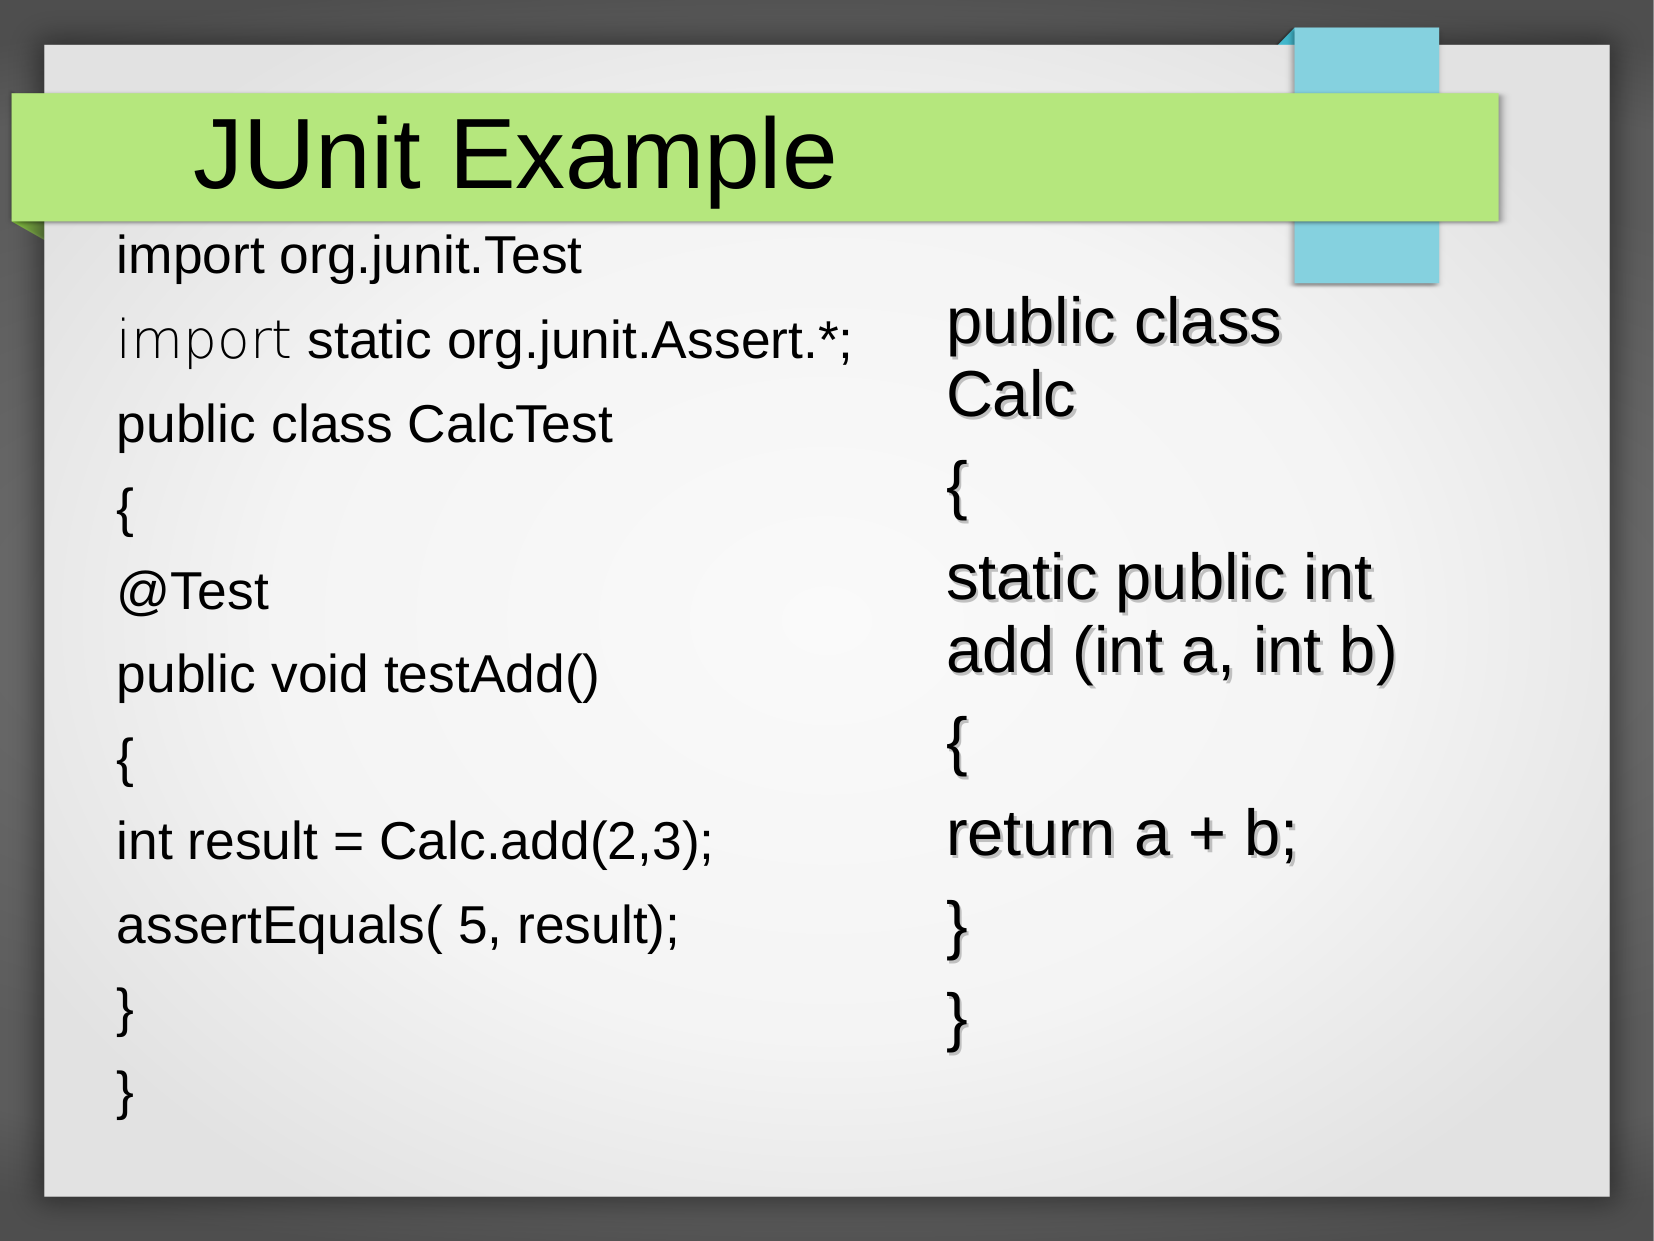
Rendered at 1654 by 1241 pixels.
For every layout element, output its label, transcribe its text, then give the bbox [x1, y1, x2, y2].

list public class Calc { static public int add (int a, int b) { return a + b; } } [900, 285, 1411, 1114]
title JUnit Example [82, 94, 1264, 213]
list import org.junit.Test import static org.junit.Assert.*; public class CalcTest { @Test public void testAdd() { int result = Calc.add(2,3); assertEquals( 5, result); } } [60, 225, 856, 1183]
picture [0, 0, 1654, 1241]
